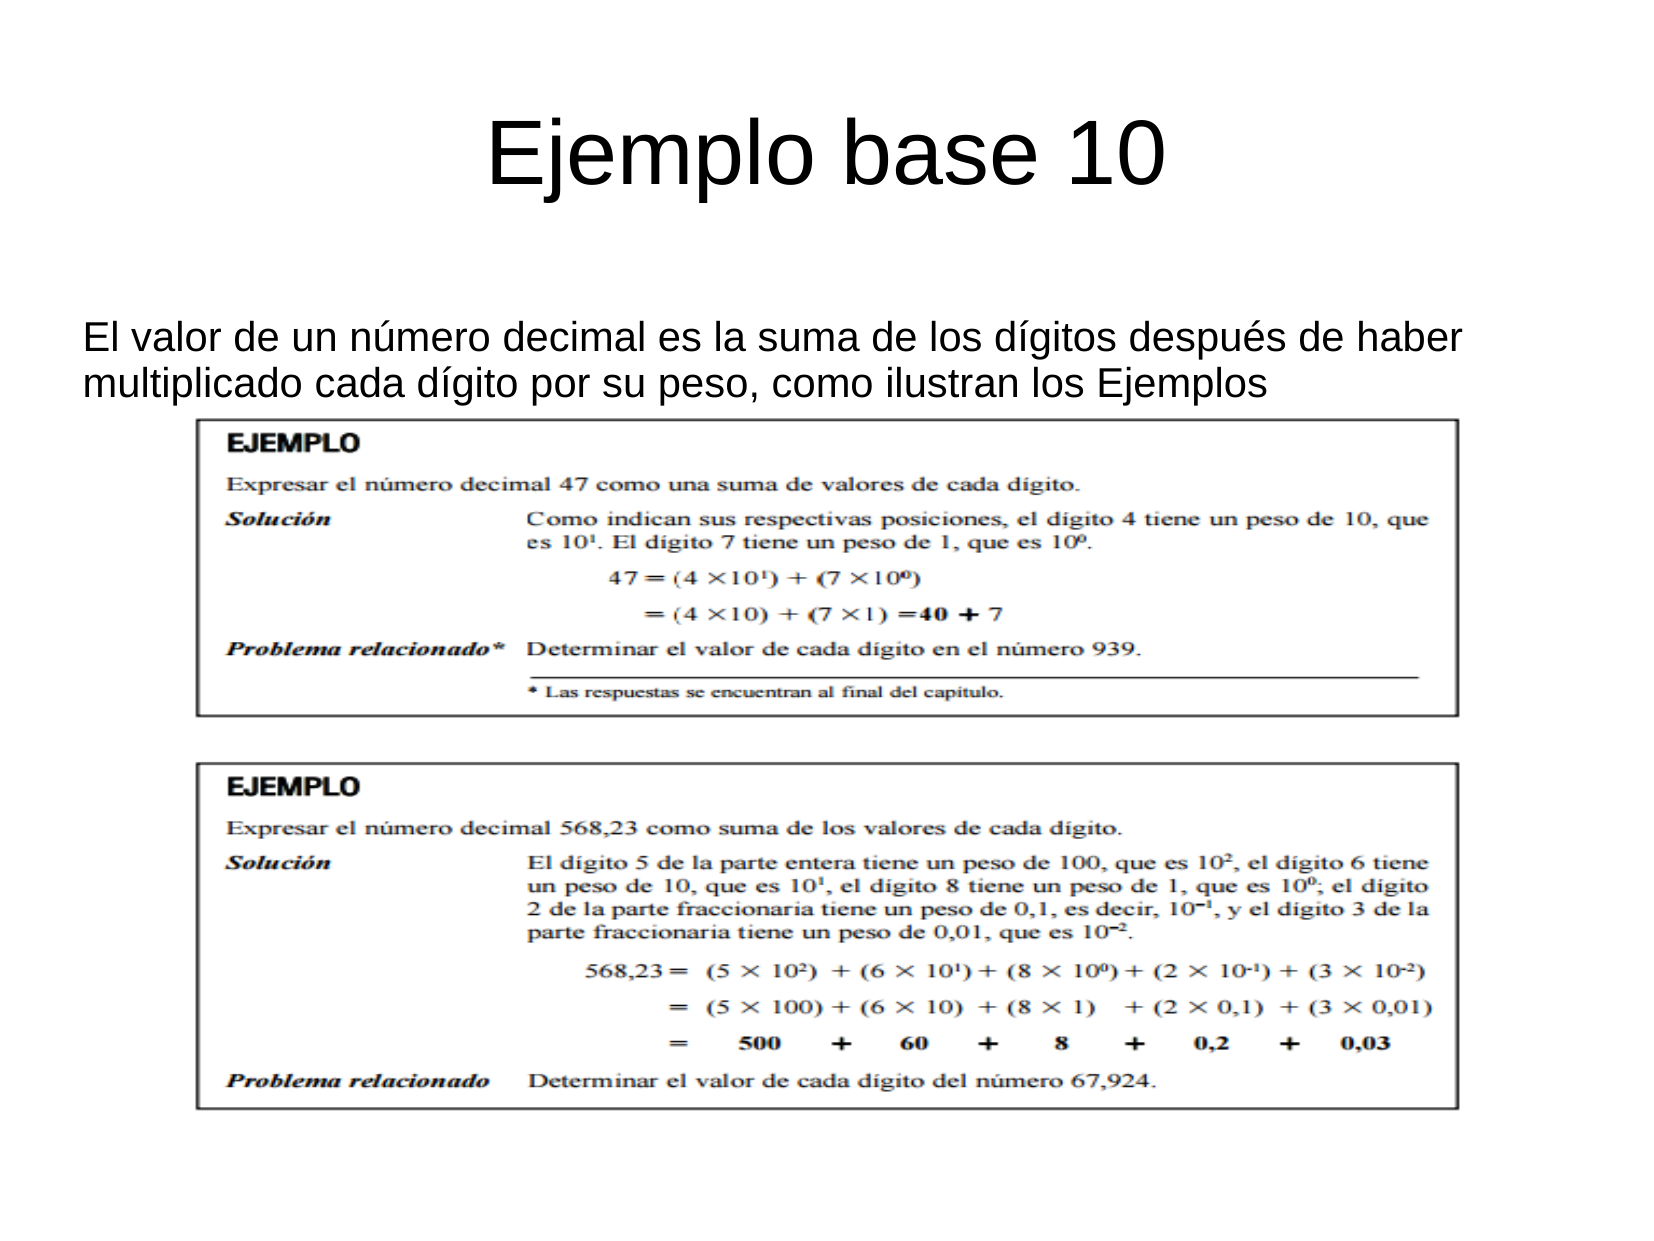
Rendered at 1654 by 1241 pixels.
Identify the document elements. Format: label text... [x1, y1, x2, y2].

picture [177, 407, 1477, 1123]
title Ejemplo base 10 [82, 49, 1571, 257]
subtitle El valor de un número decimal es la suma de los dígitos después de haber multiplicado cada dígito por su peso, como ilustran los Ejemplos [82, 290, 1571, 1109]
